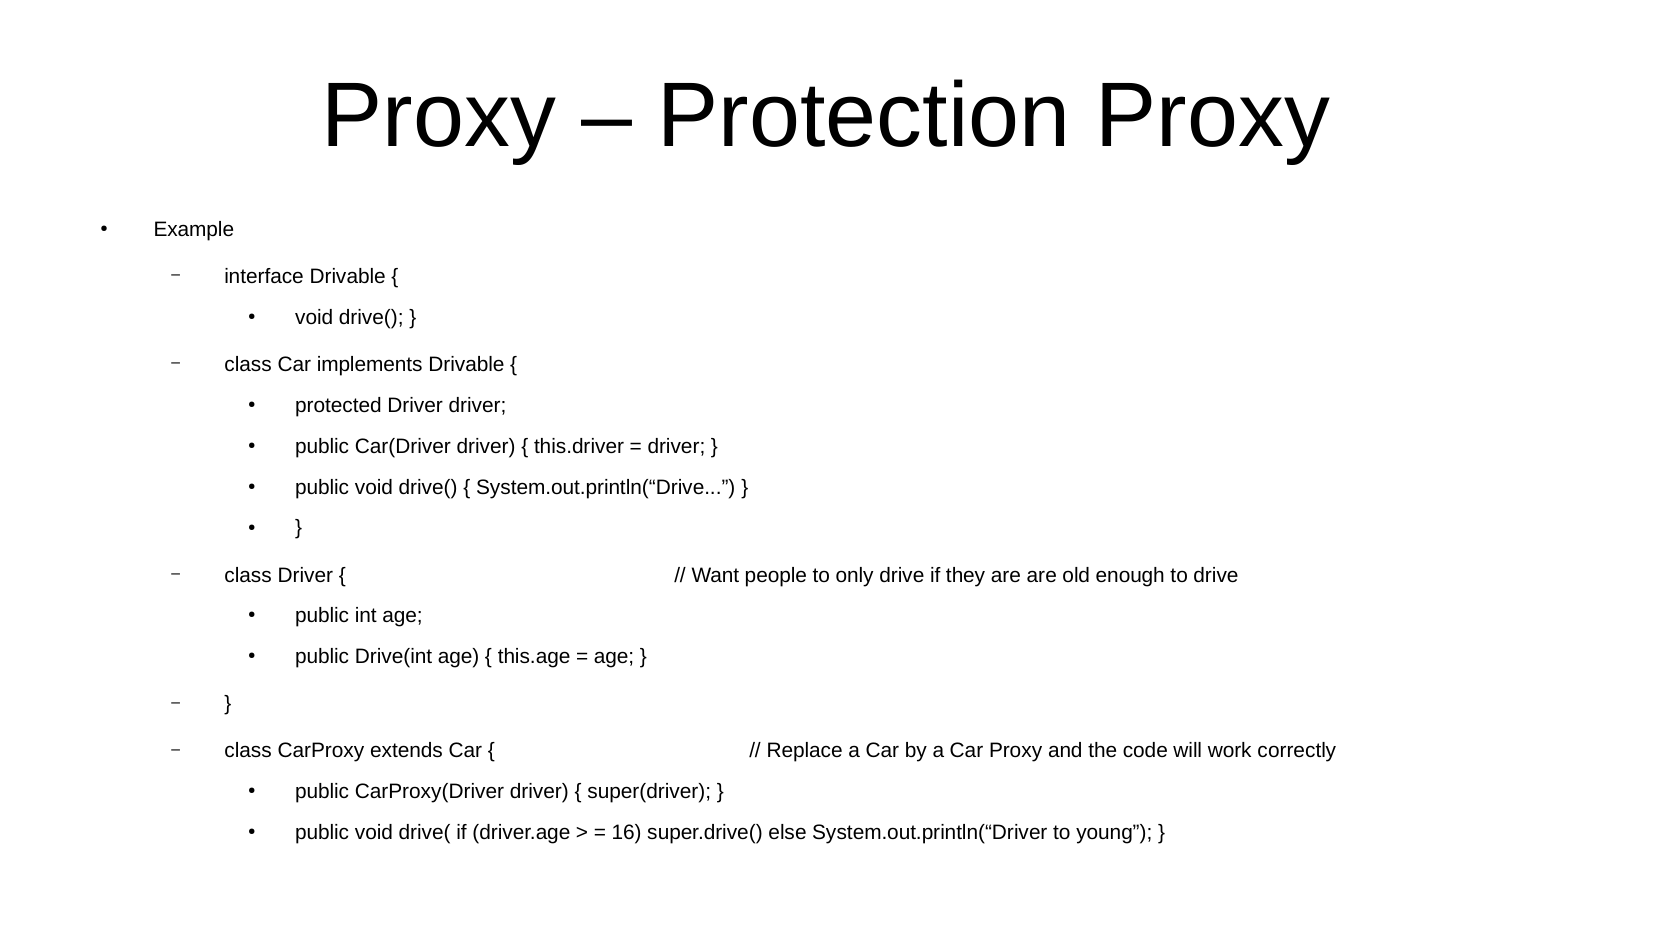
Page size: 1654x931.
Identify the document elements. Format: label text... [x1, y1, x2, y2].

list Example interface Drivable { void drive(); } class Car implements Drivable { protected Driver driver; public Car(Driver driver) { this.driver = driver; } public void drive() { System.out.println(“Drive...”) } } class Driver { // Want people to only drive if they are are old enough to drive public int age; public Drive(int age) { this.age = age; } } class CarProxy extends Car { // Replace a Car by a Car Proxy and the code will work correctly public CarProxy(Driver driver) { super(driver); } public void drive( if (driver.age > = 16) super.drive() else System.out.println(“Driver to young”); } [82, 217, 1636, 916]
title Proxy – Protection Proxy [82, 37, 1571, 193]
